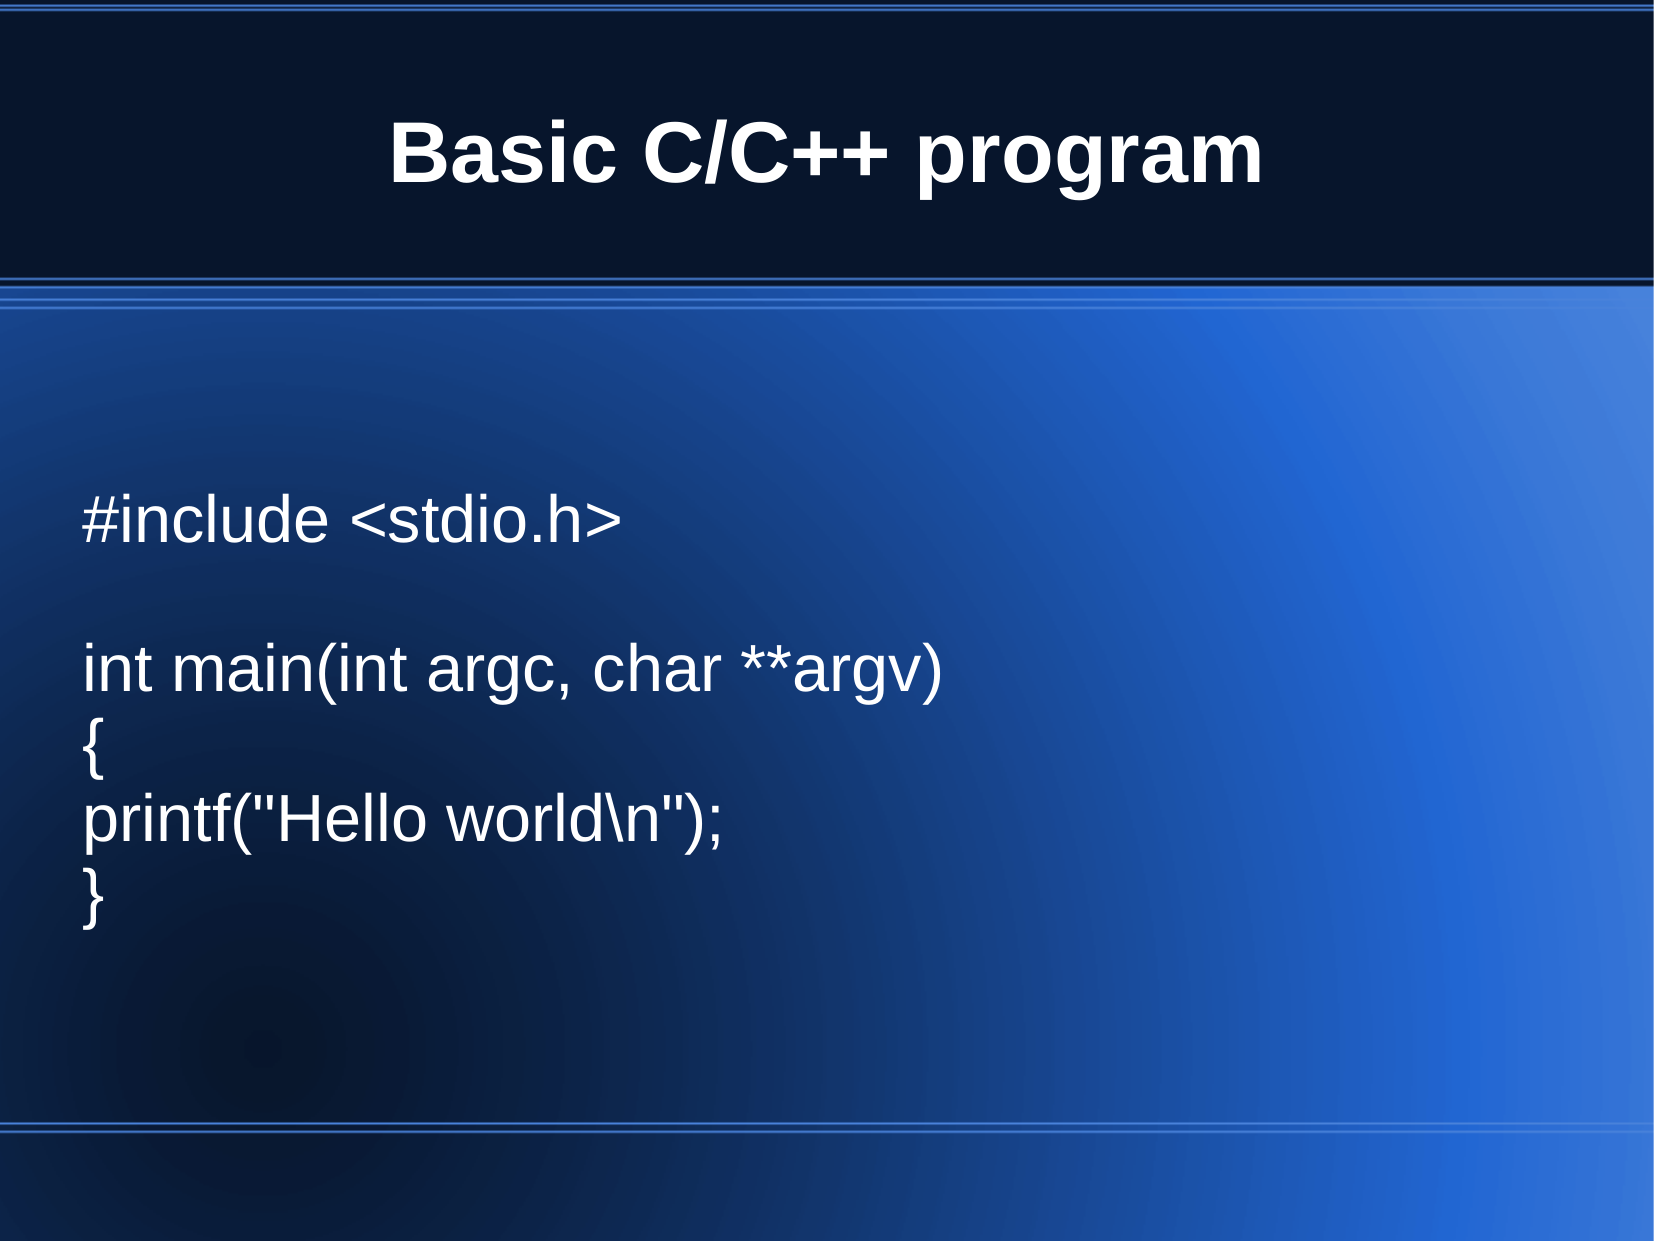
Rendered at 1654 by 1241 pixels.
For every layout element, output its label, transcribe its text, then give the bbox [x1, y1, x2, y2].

title Basic C/C++ program [82, 49, 1571, 257]
picture [0, 0, 1654, 1241]
subtitle #include <stdio.h> int main(int argc, char **argv) { printf("Hello world\n"); } [82, 305, 1571, 1108]
